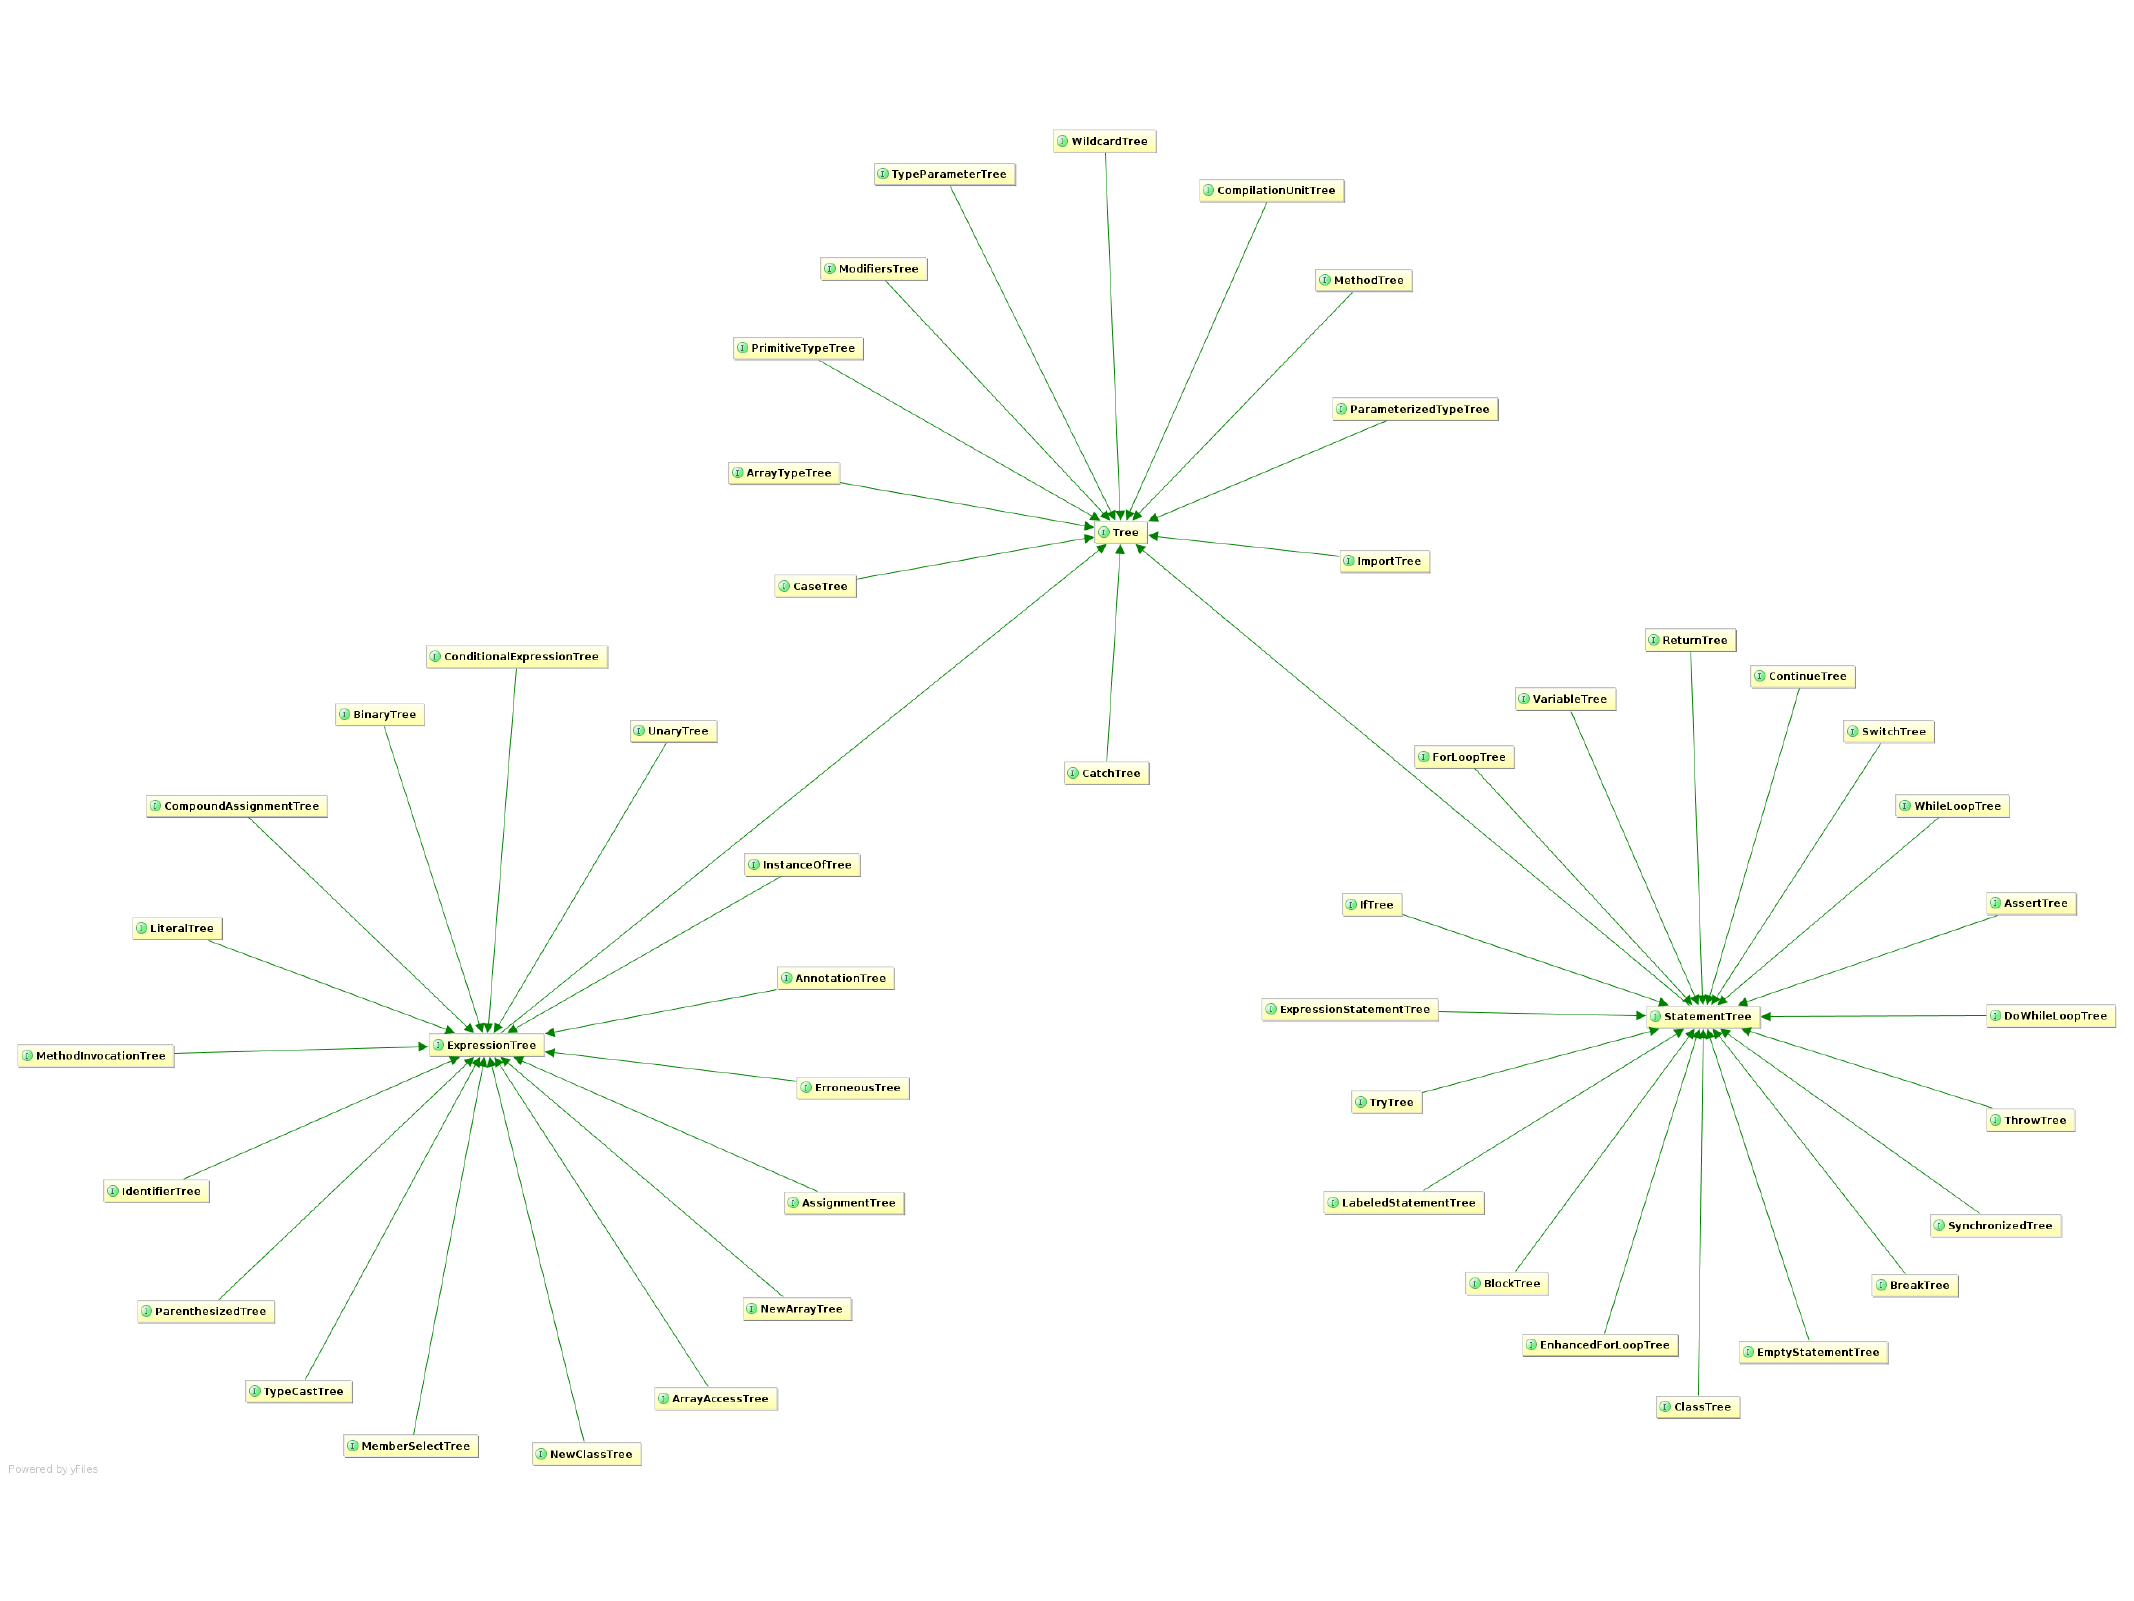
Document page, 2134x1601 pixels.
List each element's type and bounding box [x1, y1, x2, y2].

picture [0, 112, 2133, 1482]
